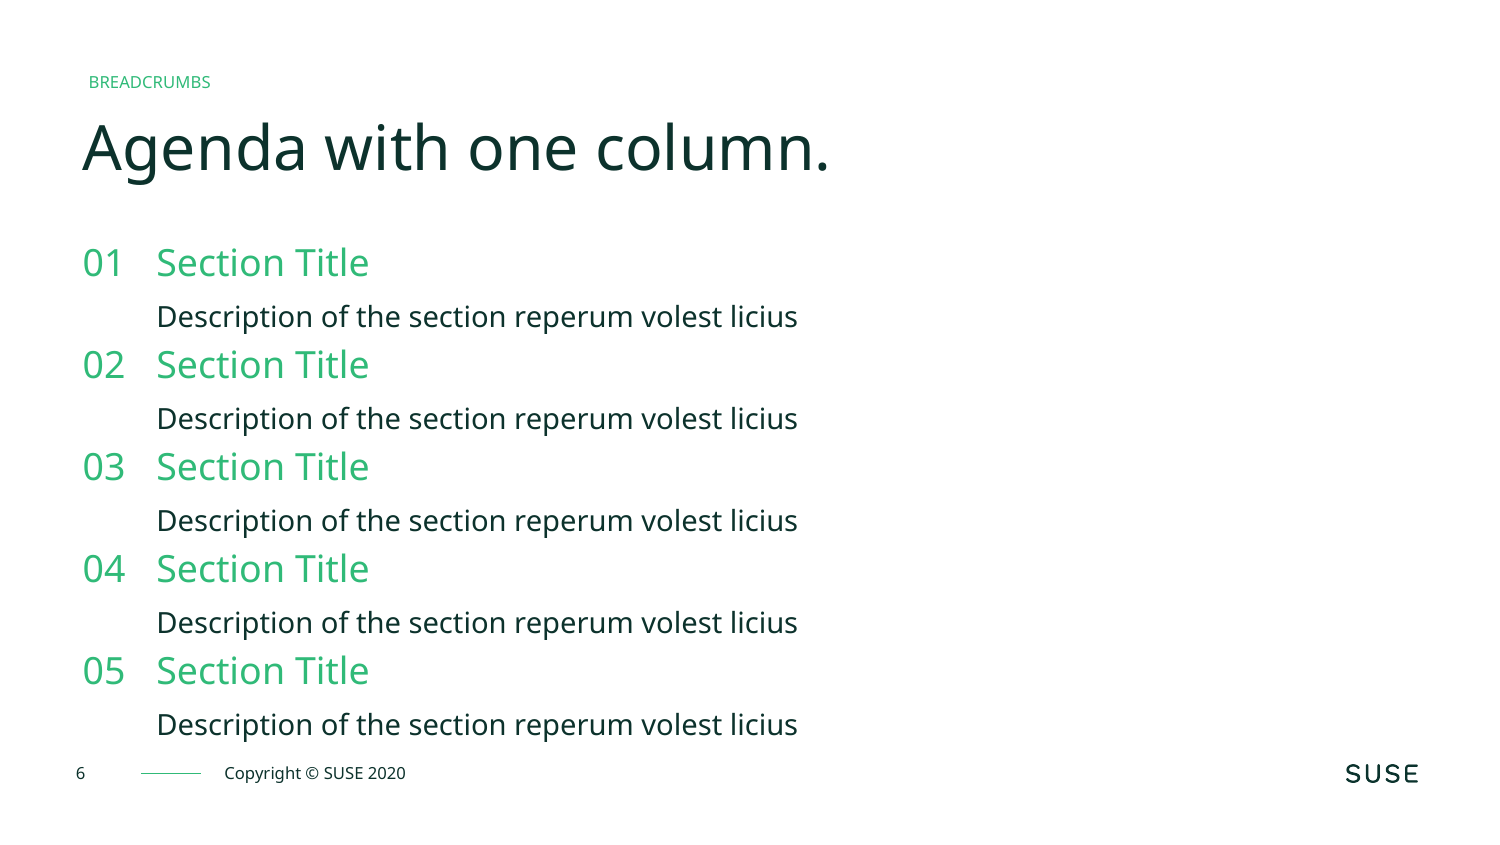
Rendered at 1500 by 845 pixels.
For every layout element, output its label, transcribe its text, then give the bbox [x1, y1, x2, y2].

picture [1346, 764, 1418, 783]
title BREADCRUMBS [88, 70, 296, 104]
title Agenda with one column. [82, 103, 1341, 198]
title 01 Section Title Description of the section reperum volest licius 02 Section Title Description of the section reperum volest licius 03 Section Title Description of the section reperum volest licius 04 Section Title Description of the section reperum volest licius 05 Section Title Description of the section reperum volest licius [82, 236, 1075, 713]
